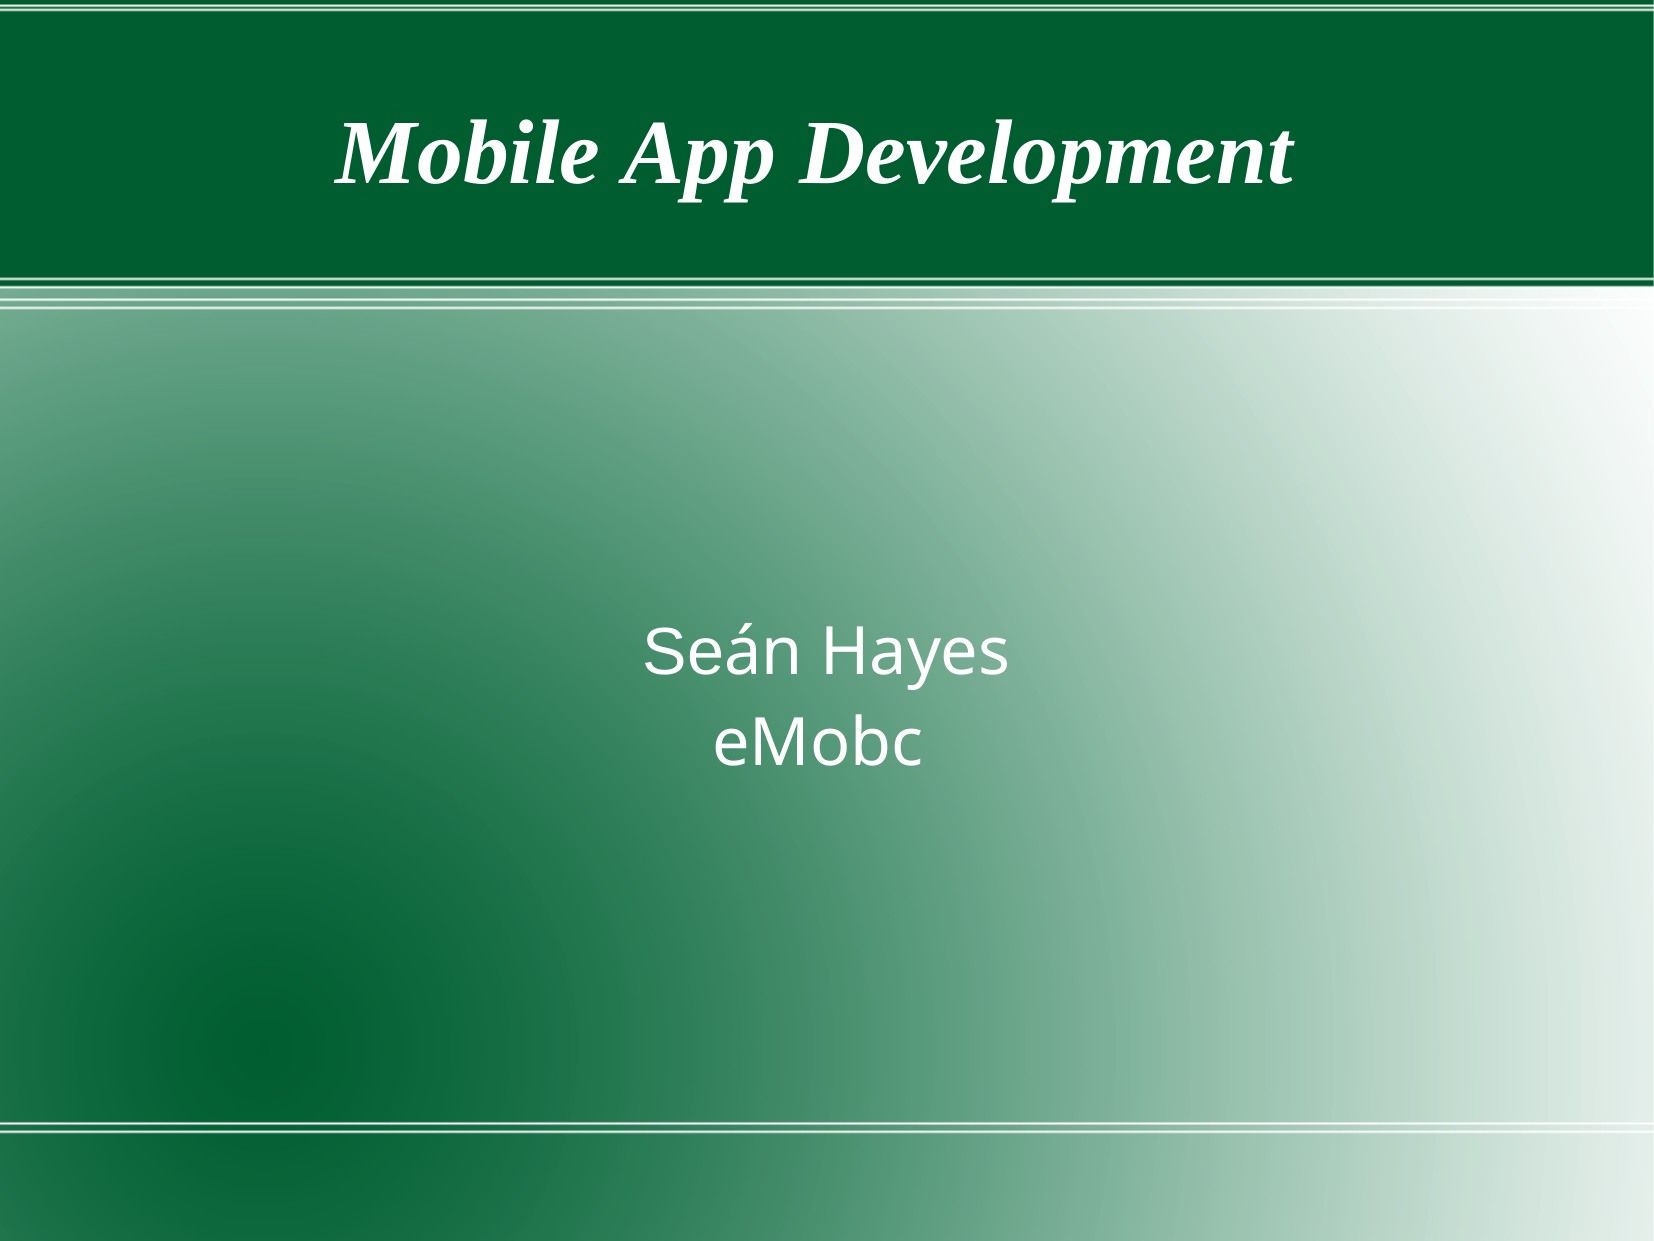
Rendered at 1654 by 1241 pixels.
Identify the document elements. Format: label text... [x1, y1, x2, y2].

subtitle Seán Hayes eMobc [82, 337, 1571, 1052]
picture [0, 0, 1654, 1241]
title Mobile App Development [82, 49, 1571, 257]
